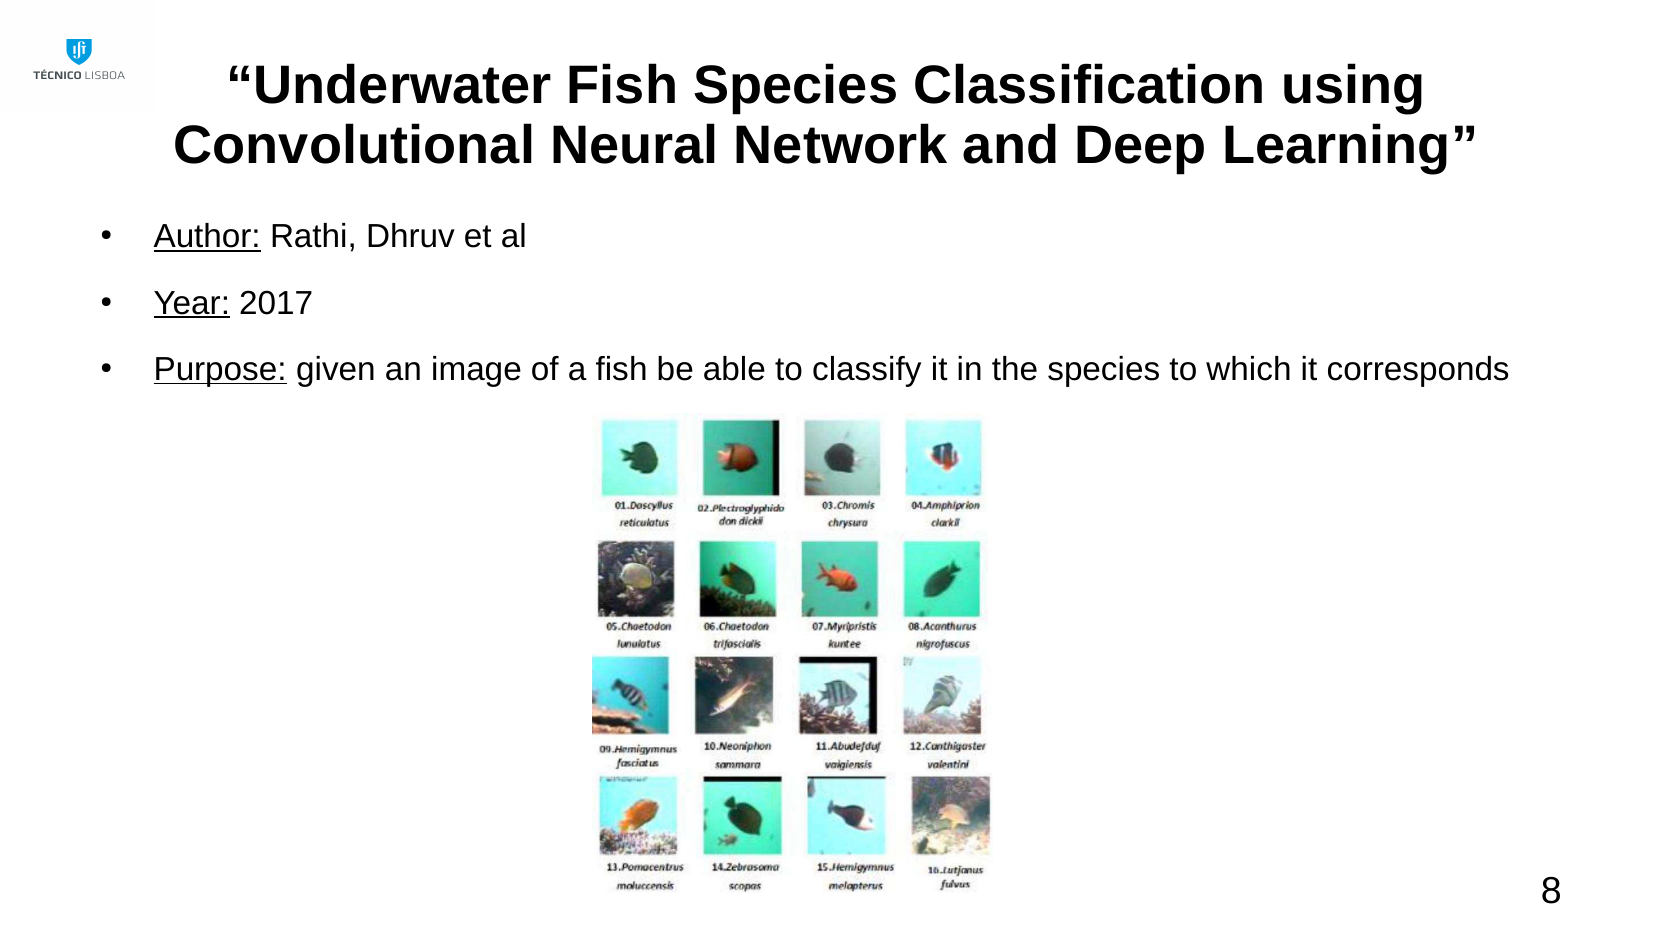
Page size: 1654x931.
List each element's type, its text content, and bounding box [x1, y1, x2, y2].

picture [592, 413, 993, 907]
picture [0, 0, 156, 113]
text_box <number> [1526, 862, 1654, 931]
title “Underwater Fish Species Classification using Convolutional Neural Network and Deep Learning” [82, 37, 1571, 193]
list Author: Rathi, Dhruv et al Year: 2017 Purpose: given an image of a fish be able to classify it in the species to which it corresponds [82, 217, 1571, 758]
